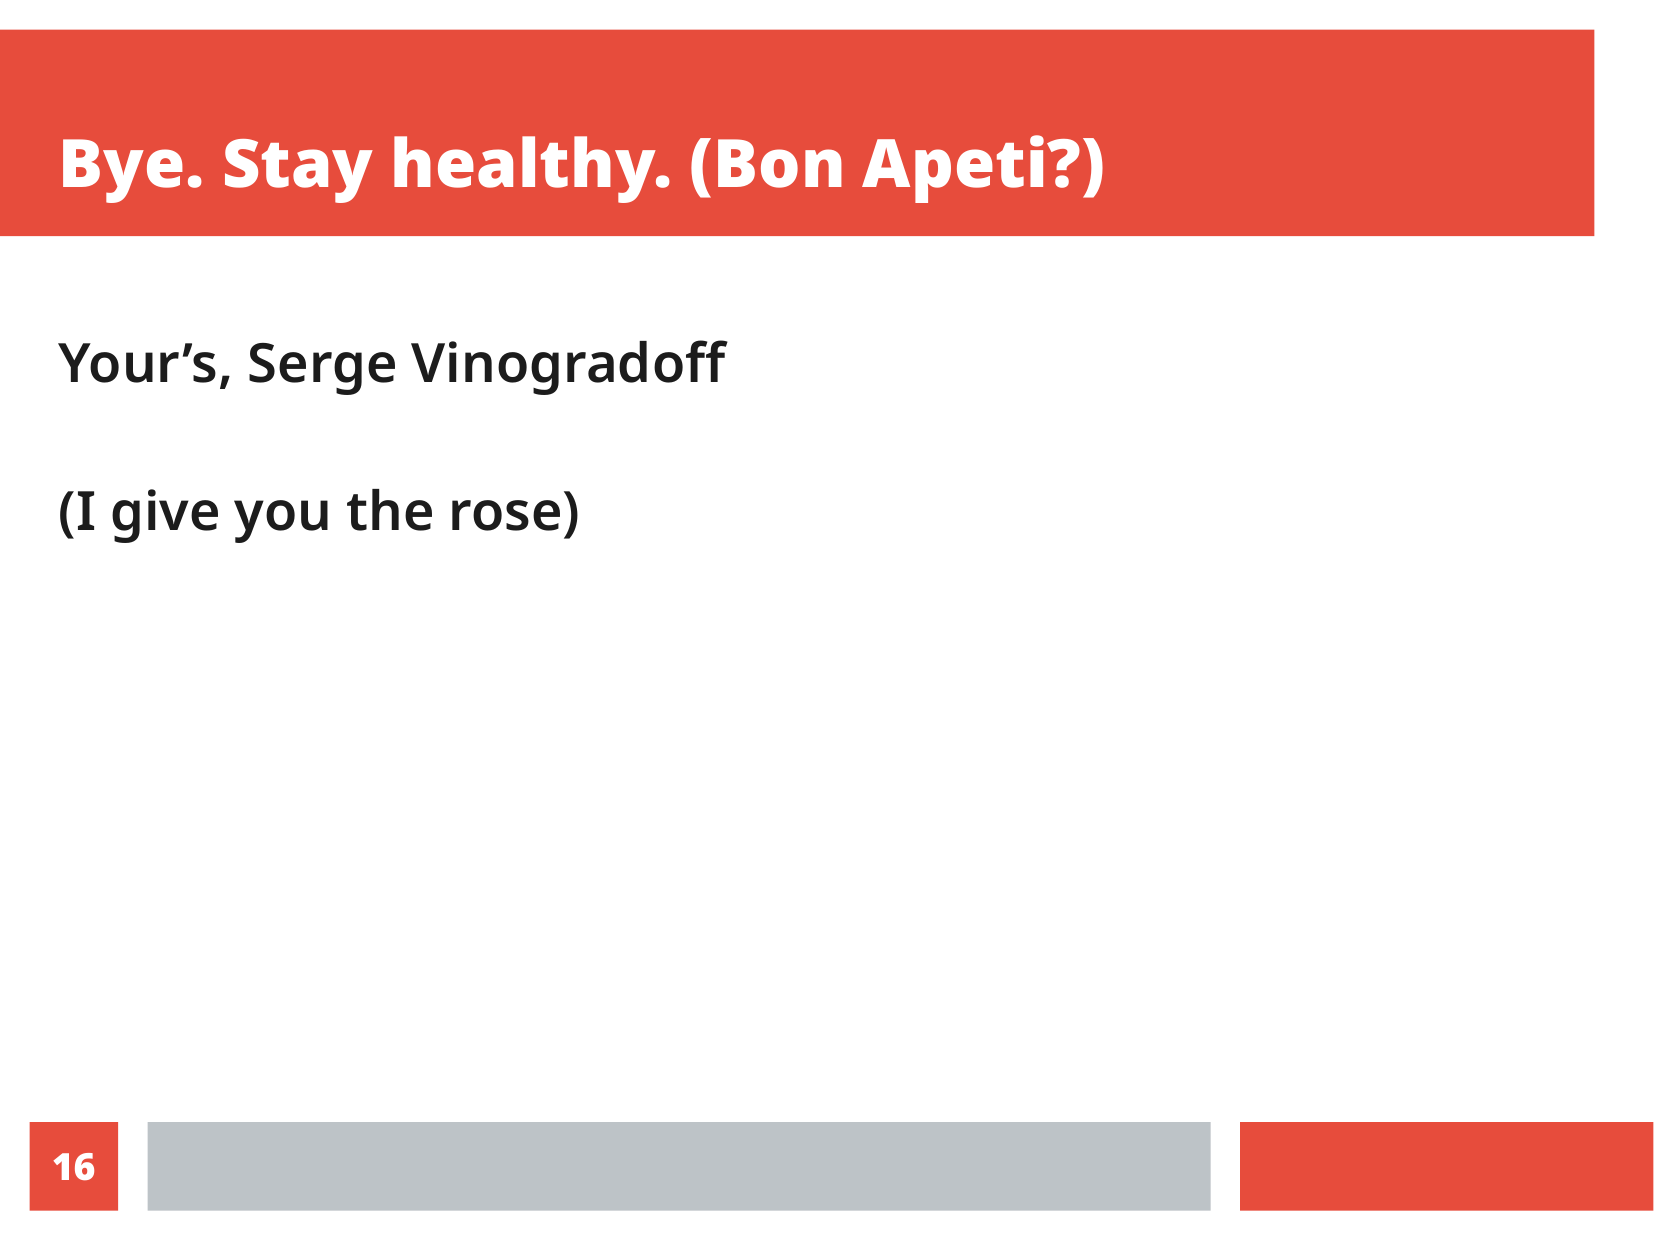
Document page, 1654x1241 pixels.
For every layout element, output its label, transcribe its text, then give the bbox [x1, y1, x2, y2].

list Your’s, Serge Vinogradoff (I give you the rose) [59, 324, 1565, 1093]
title Bye. Stay healthy. (Bon Apeti?) [59, 59, 1595, 207]
